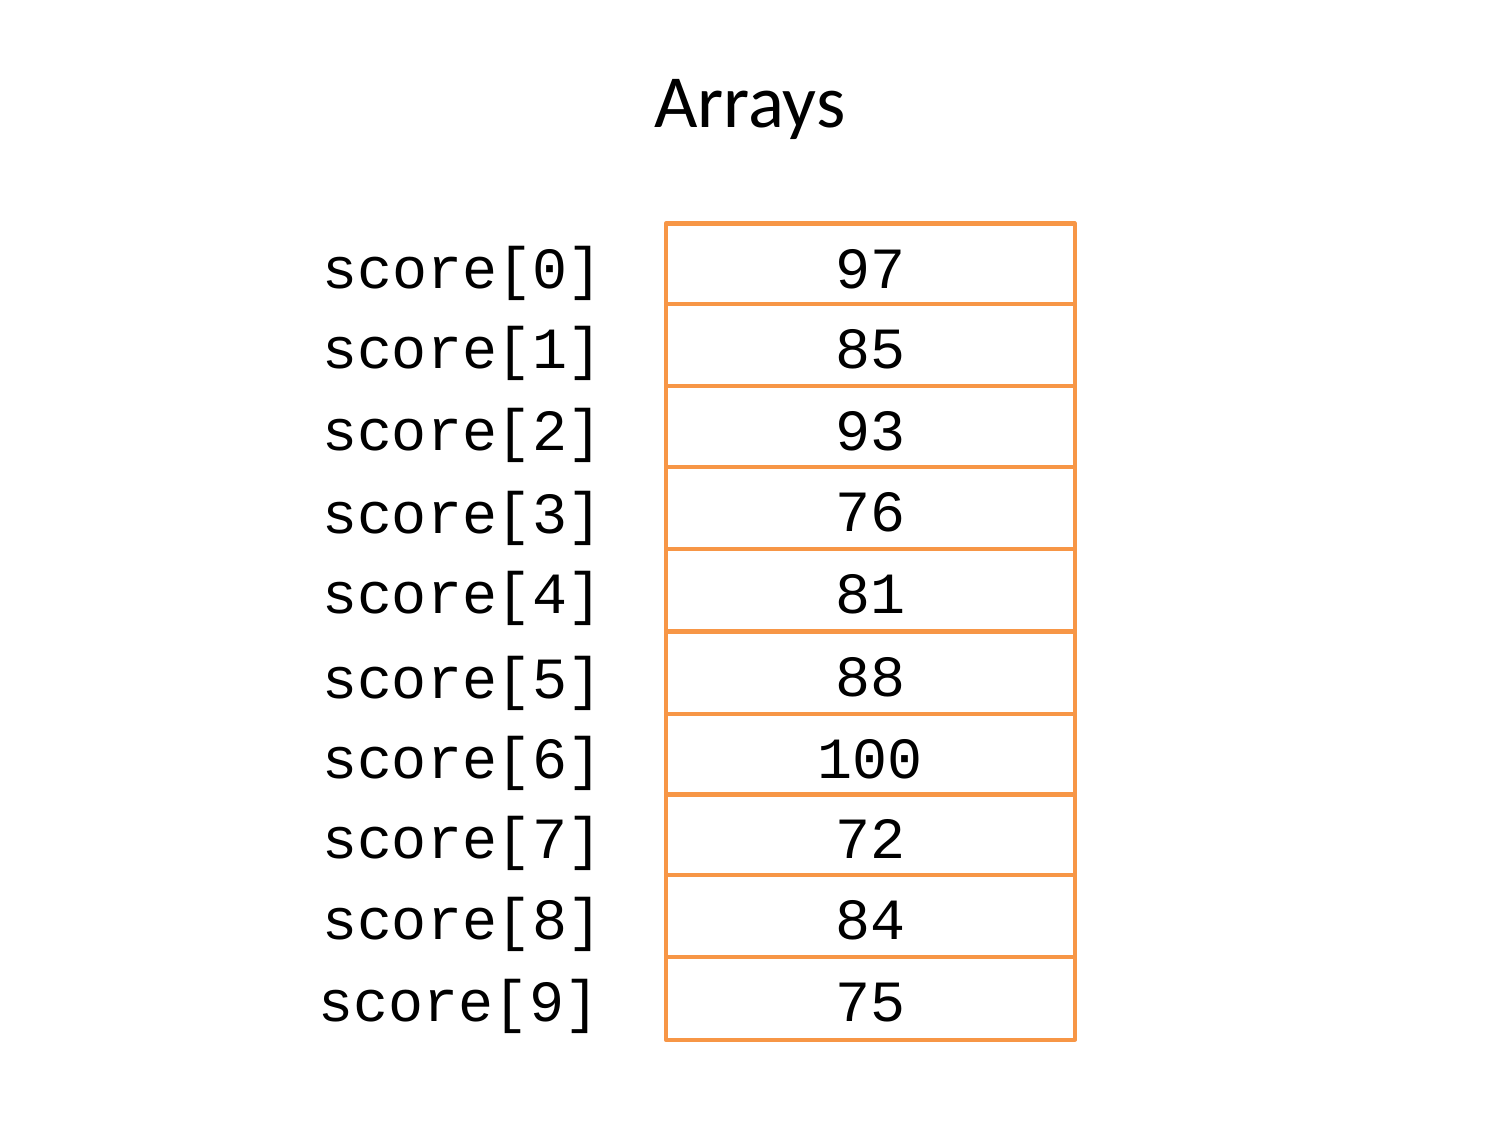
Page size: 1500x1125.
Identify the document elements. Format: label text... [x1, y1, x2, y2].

text_box 76 [665, 466, 1075, 549]
text_box 85 [665, 303, 1075, 386]
text_box 75 [665, 957, 1075, 1040]
text_box 97 [665, 223, 1075, 303]
text_box score[9] [254, 957, 664, 1040]
text_box score[0] [257, 223, 665, 303]
text_box score[8] [257, 874, 665, 958]
text_box score[6] [257, 714, 665, 794]
title Arrays [75, 45, 1425, 233]
text_box score[5] [257, 633, 665, 714]
text_box 88 [665, 631, 1075, 714]
text_box 84 [665, 874, 1075, 957]
text_box score[4] [257, 549, 665, 632]
text_box score[2] [257, 386, 665, 468]
text_box 81 [665, 549, 1075, 631]
text_box 72 [665, 794, 1075, 874]
text_box score[3] [257, 468, 665, 549]
text_box 93 [665, 386, 1075, 466]
text_box 100 [665, 714, 1075, 794]
text_box score[1] [257, 303, 665, 386]
text_box score[7] [257, 794, 665, 874]
